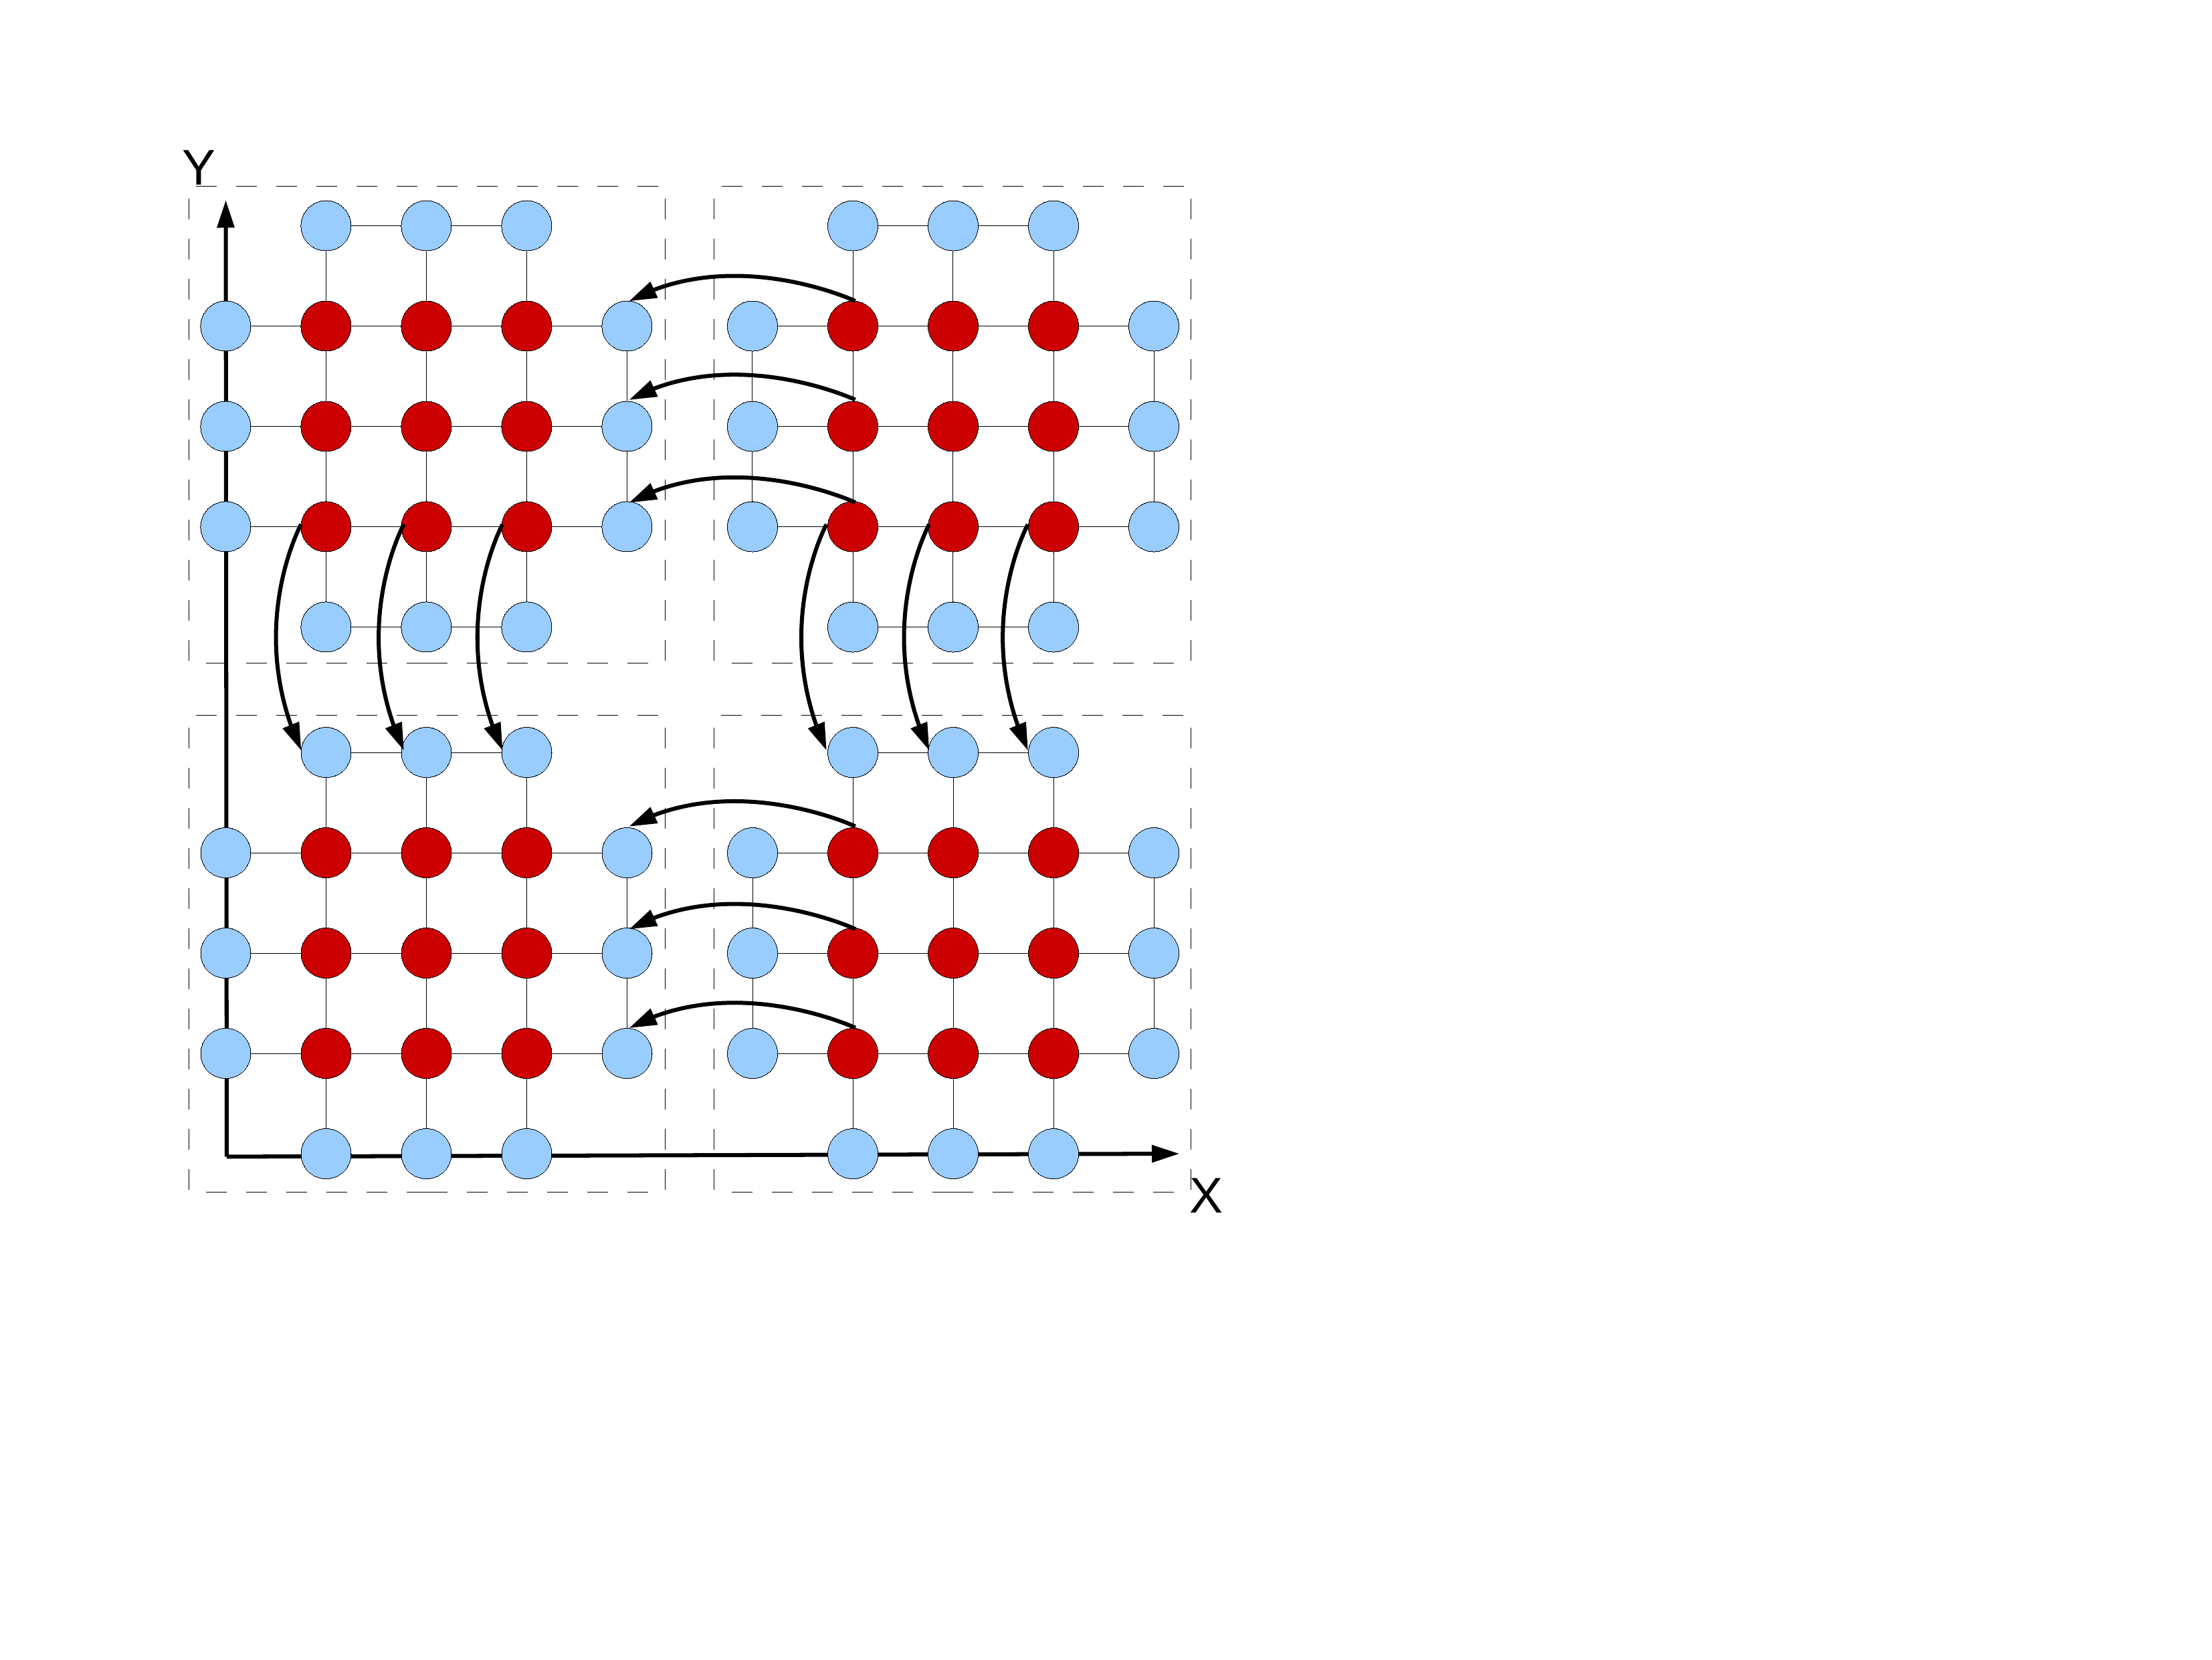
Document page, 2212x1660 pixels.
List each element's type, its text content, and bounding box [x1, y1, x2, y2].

text_box [827, 1028, 878, 1079]
text_box [928, 301, 979, 352]
text_box [727, 301, 778, 352]
text_box [827, 827, 878, 878]
text_box Y [172, 134, 226, 201]
text_box [1128, 928, 1179, 978]
text_box [827, 601, 878, 653]
text_box [1128, 401, 1179, 452]
text_box [502, 827, 552, 878]
text_box [401, 827, 452, 878]
text_box [1128, 827, 1179, 878]
text_box [827, 401, 878, 452]
text_box [301, 501, 351, 552]
text_box [827, 928, 878, 978]
text_box [1028, 1028, 1079, 1079]
text_box [928, 201, 979, 251]
text_box [928, 601, 979, 653]
text_box [501, 401, 552, 451]
text_box [727, 827, 778, 878]
text_box [201, 827, 252, 878]
text_box [501, 601, 552, 652]
text_box [928, 401, 979, 452]
text_box [1128, 501, 1179, 552]
text_box [502, 727, 552, 778]
text_box [827, 301, 878, 352]
text_box [1028, 401, 1079, 452]
text_box [401, 727, 452, 778]
text_box [1028, 727, 1079, 778]
text_box [601, 501, 652, 552]
text_box [827, 727, 878, 778]
text_box [727, 501, 778, 552]
text_box [401, 1128, 452, 1179]
text_box [928, 1028, 979, 1079]
text_box [928, 727, 979, 778]
text_box X [1179, 1162, 1233, 1229]
text_box [200, 401, 251, 451]
text_box [928, 501, 979, 552]
text_box [602, 827, 653, 878]
text_box [300, 200, 351, 251]
text_box [502, 928, 552, 978]
text_box [301, 727, 352, 778]
text_box [1028, 301, 1079, 352]
text_box [501, 200, 552, 251]
text_box [1028, 201, 1079, 251]
text_box [727, 401, 778, 452]
text_box [401, 501, 451, 552]
text_box [502, 501, 552, 552]
text_box [300, 300, 351, 351]
text_box [827, 502, 878, 552]
text_box [401, 1028, 452, 1079]
text_box [401, 928, 452, 978]
text_box [827, 1128, 878, 1179]
text_box [601, 300, 652, 351]
text_box [602, 928, 653, 978]
text_box [827, 201, 878, 251]
text_box [928, 928, 979, 978]
text_box [301, 928, 352, 978]
text_box [300, 601, 351, 652]
text_box [1028, 928, 1079, 978]
text_box [401, 401, 451, 451]
text_box [201, 1028, 252, 1079]
text_box [727, 928, 778, 978]
text_box [401, 300, 451, 351]
text_box [201, 928, 252, 978]
text_box [1028, 501, 1079, 552]
text_box [928, 827, 979, 878]
text_box [1128, 1028, 1179, 1079]
text_box [1028, 601, 1079, 653]
text_box [401, 200, 451, 251]
text_box [727, 1028, 778, 1079]
text_box [502, 1128, 552, 1179]
text_box [502, 1028, 552, 1079]
text_box [301, 827, 352, 878]
text_box [501, 300, 552, 351]
text_box [300, 401, 351, 451]
text_box [1028, 827, 1079, 878]
text_box [301, 1128, 352, 1179]
text_box [1128, 301, 1179, 352]
text_box [602, 1028, 653, 1079]
text_box [1028, 1128, 1079, 1179]
text_box [200, 300, 251, 351]
text_box [601, 401, 652, 451]
text_box [200, 501, 251, 552]
text_box [301, 1028, 352, 1079]
text_box [928, 1128, 979, 1179]
text_box [401, 601, 451, 652]
